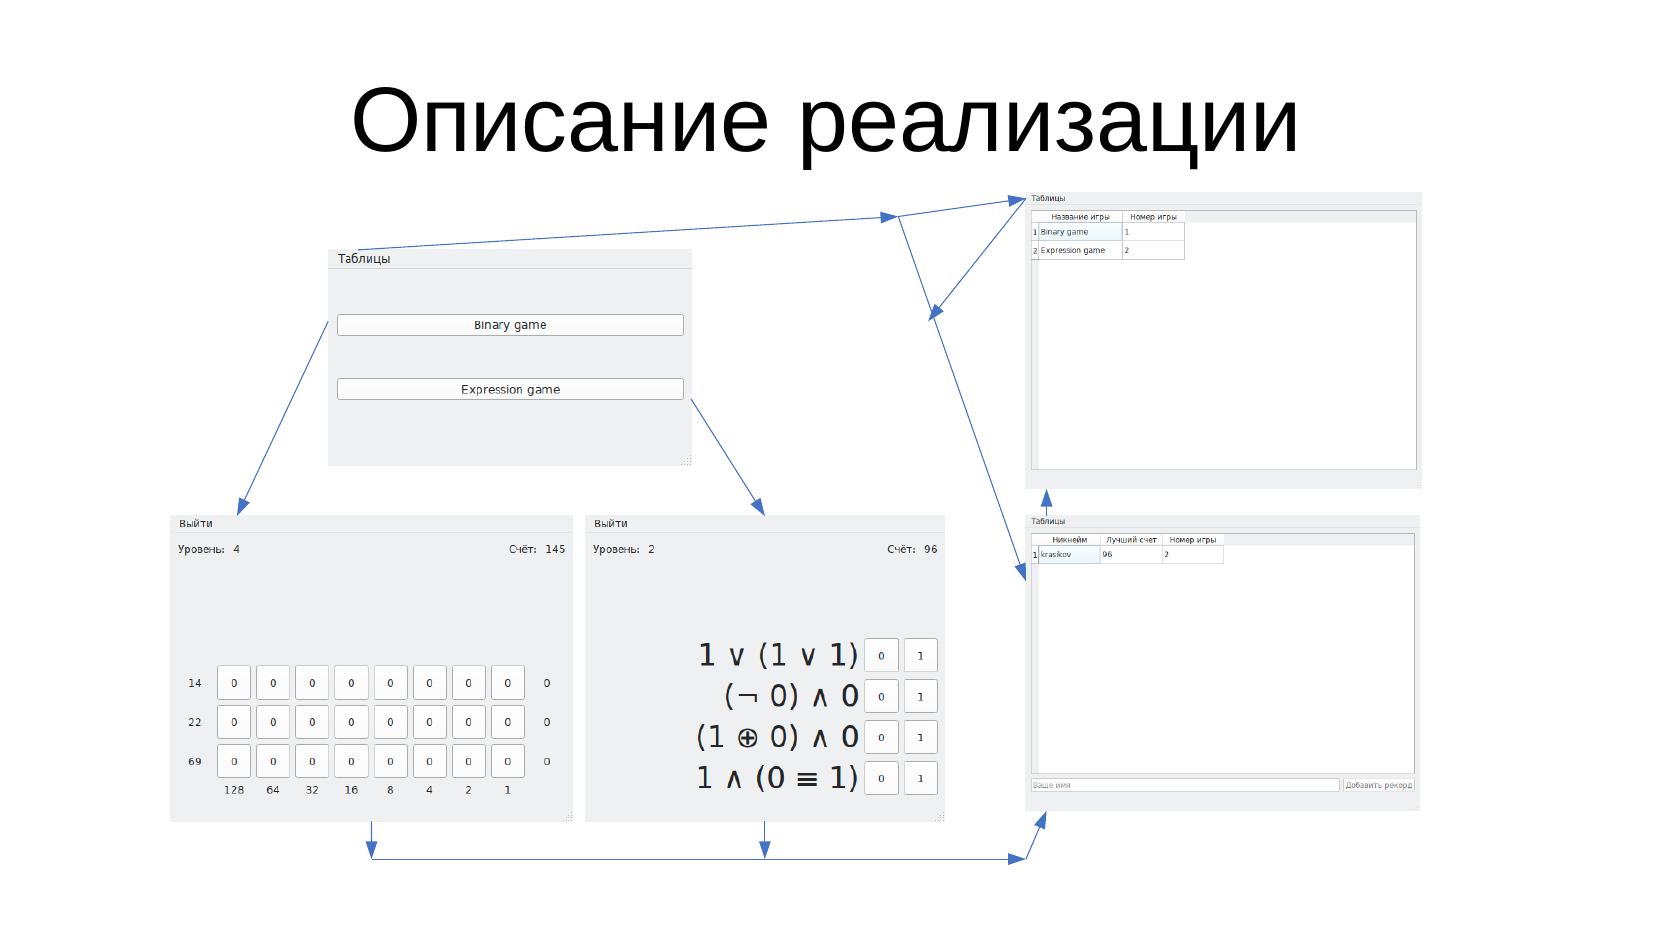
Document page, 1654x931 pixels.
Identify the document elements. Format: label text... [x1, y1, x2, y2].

picture [328, 249, 692, 466]
picture [170, 516, 573, 822]
picture [585, 516, 945, 822]
picture [1025, 516, 1420, 812]
title Описание реализации [82, 37, 1571, 193]
picture [1025, 192, 1422, 489]
